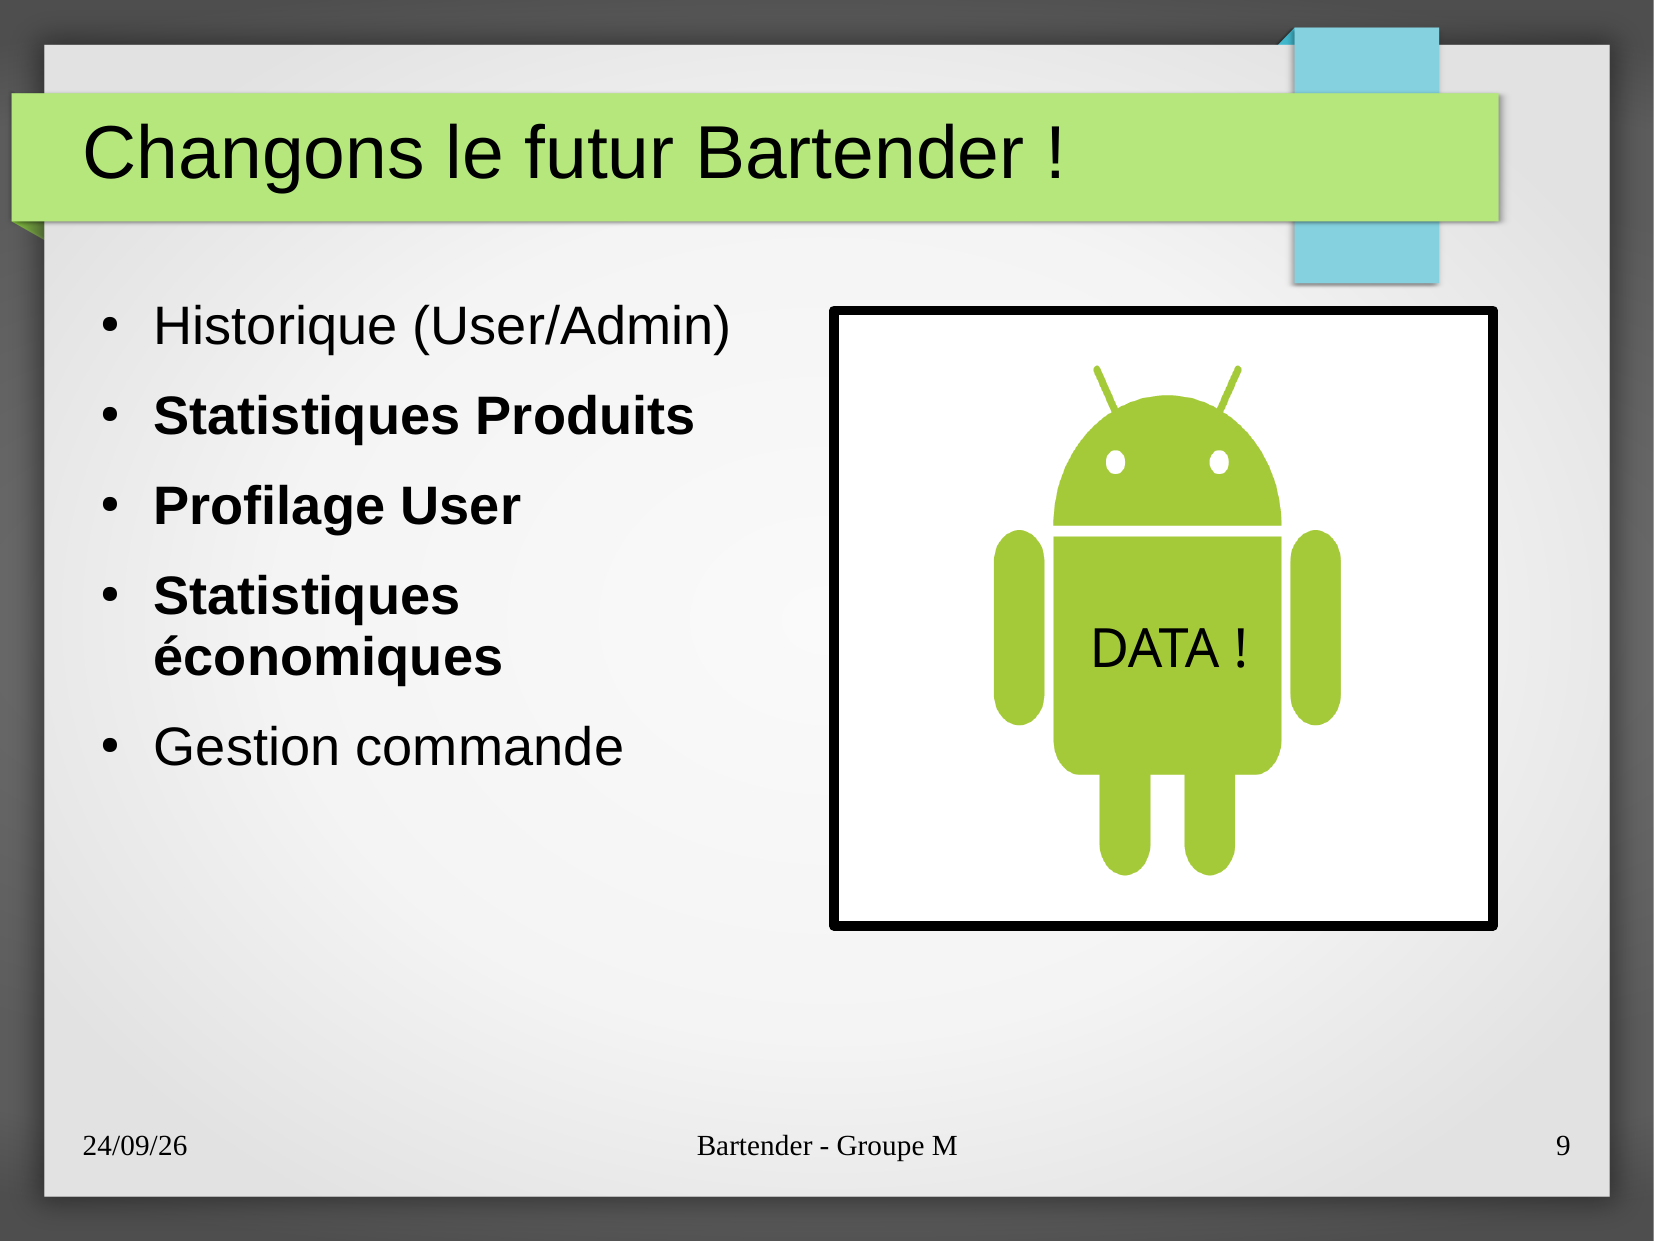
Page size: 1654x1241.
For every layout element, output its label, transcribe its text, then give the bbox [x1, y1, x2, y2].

title Changons le futur Bartender ! [82, 49, 1571, 257]
text_box DATA ! [1074, 602, 1477, 672]
picture [0, 0, 1654, 1241]
list Historique (User/Admin) Statistiques Produits Profilage User Statistiques économiques Gestion commande [82, 295, 809, 1015]
